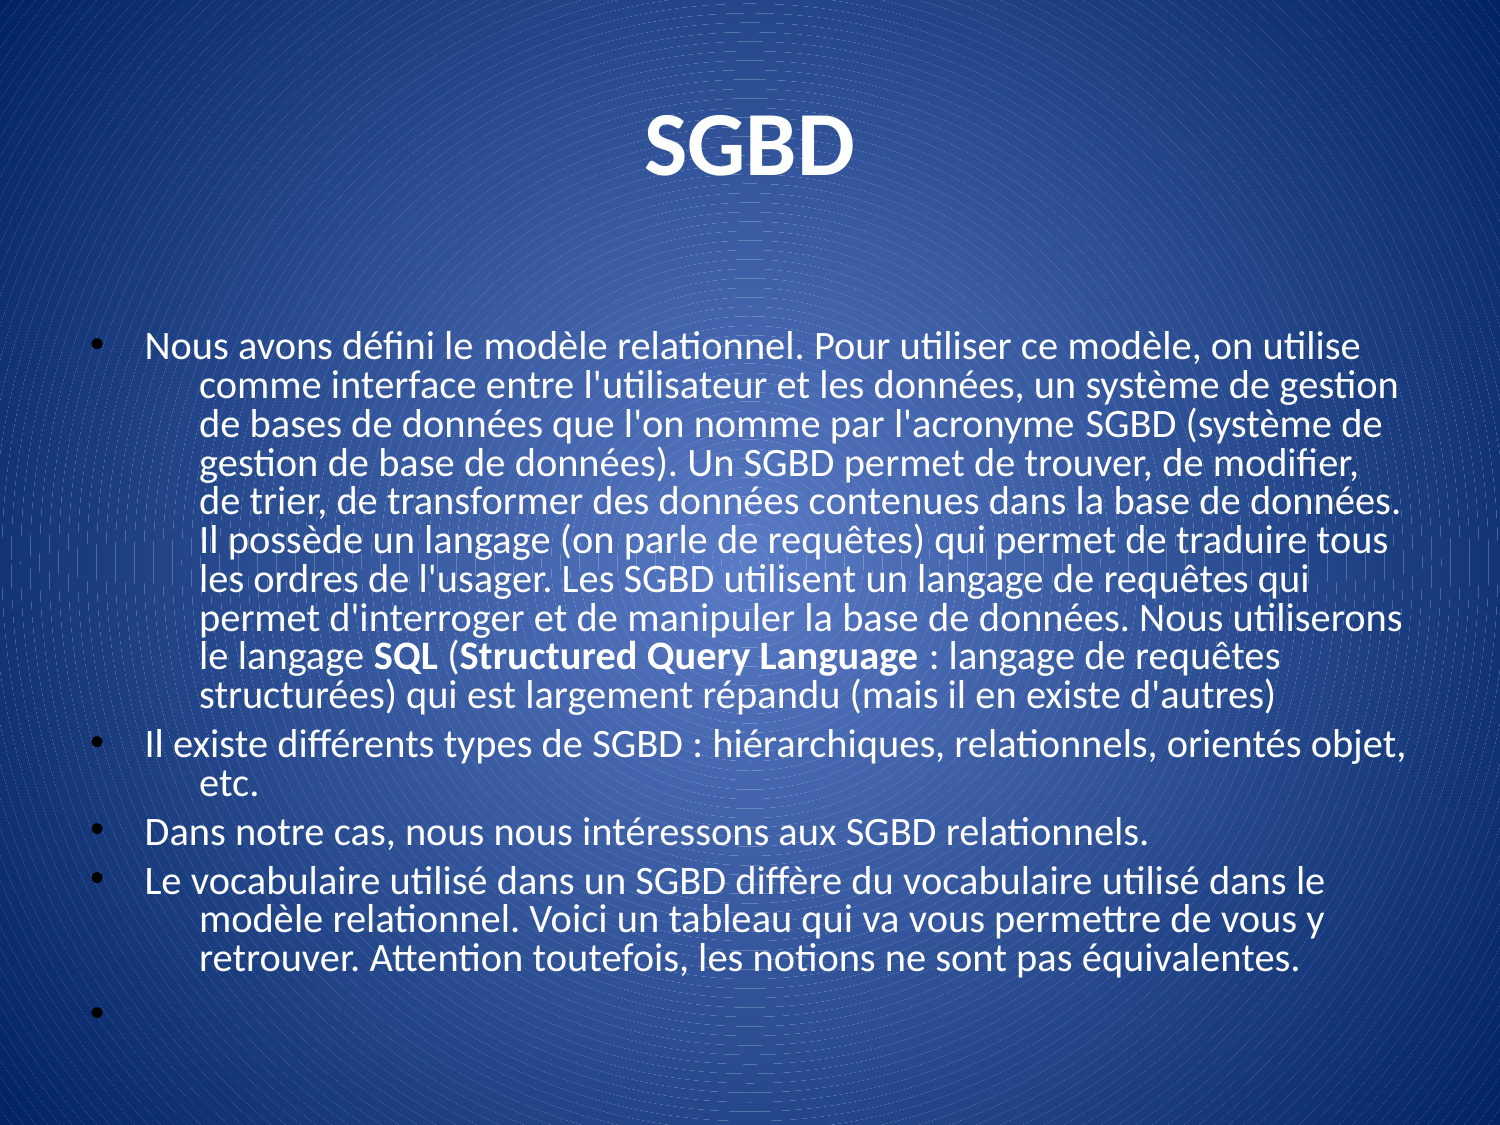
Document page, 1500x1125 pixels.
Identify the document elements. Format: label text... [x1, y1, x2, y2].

list Nous avons défini le modèle relationnel. Pour utiliser ce modèle, on utilise comme interface entre l'utilisateur et les données, un système de gestion de bases de données que l'on nomme par l'acronyme SGBD (système de gestion de base de données). Un SGBD permet de trouver, de modifier, de trier, de transformer des données contenues dans la base de données. Il possède un langage (on parle de requêtes) qui permet de traduire tous les ordres de l'usager. Les SGBD utilisent un langage de requêtes qui permet d'interroger et de manipuler la base de données. Nous utiliserons le langage SQL (Structured Query Language : langage de requêtes structurées) qui est largement répandu (mais il en existe d'autres) Il existe différents types de SGBD : hiérarchiques, relationnels, orientés objet, etc. Dans notre cas, nous nous intéressons aux SGBD relationnels. Le vocabulaire utilisé dans un SGBD diffère du vocabulaire utilisé dans le modèle relationnel. Voici un tableau qui va vous permettre de vous y retrouver. Attention toutefois, les notions ne sont pas équivalentes. [75, 262, 1426, 1005]
title SGBD [75, 45, 1426, 233]
